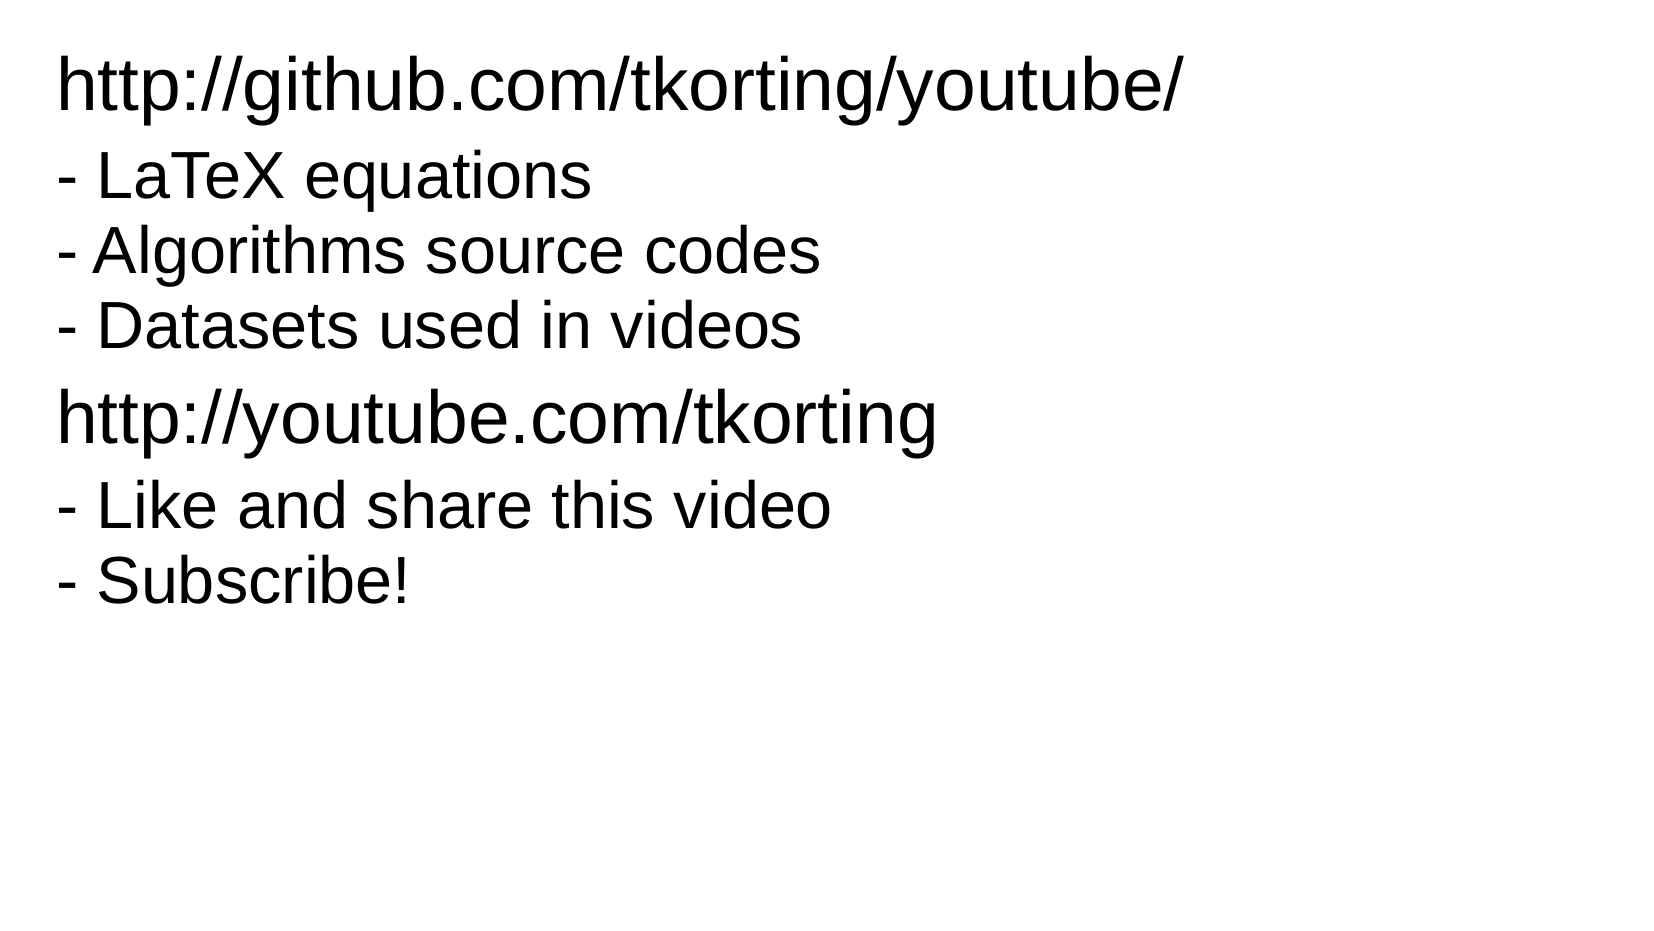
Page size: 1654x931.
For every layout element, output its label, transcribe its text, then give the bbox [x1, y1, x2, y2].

text_box - LaTeX equations - Algorithms source codes - Datasets used in videos [41, 130, 1069, 368]
text_box http://github.com/tkorting/youtube/ [41, 35, 1201, 135]
text_box - Like and share this video - Subscribe! [41, 460, 939, 699]
text_box http://youtube.com/tkorting [41, 368, 1210, 473]
